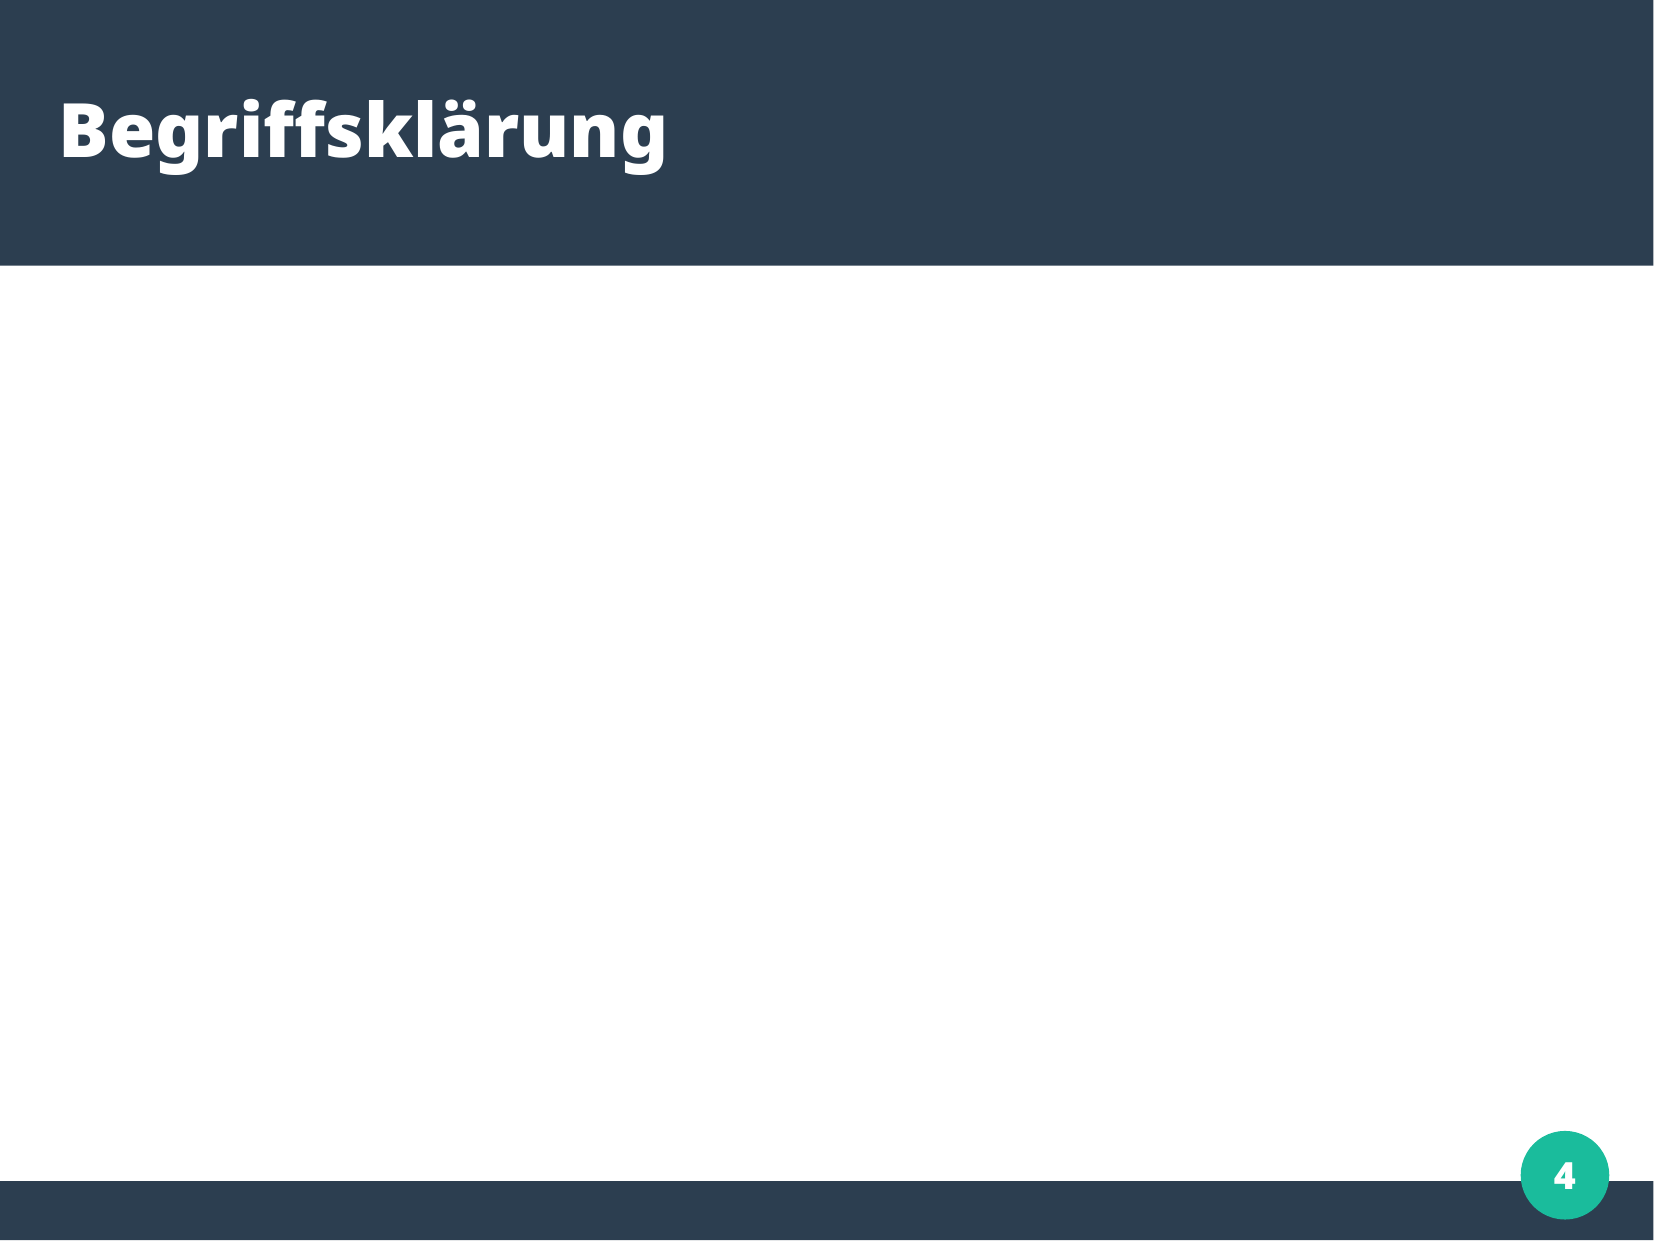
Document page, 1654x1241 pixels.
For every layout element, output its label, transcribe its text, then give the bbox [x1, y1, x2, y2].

title Begriffsklärung [59, 49, 1595, 207]
